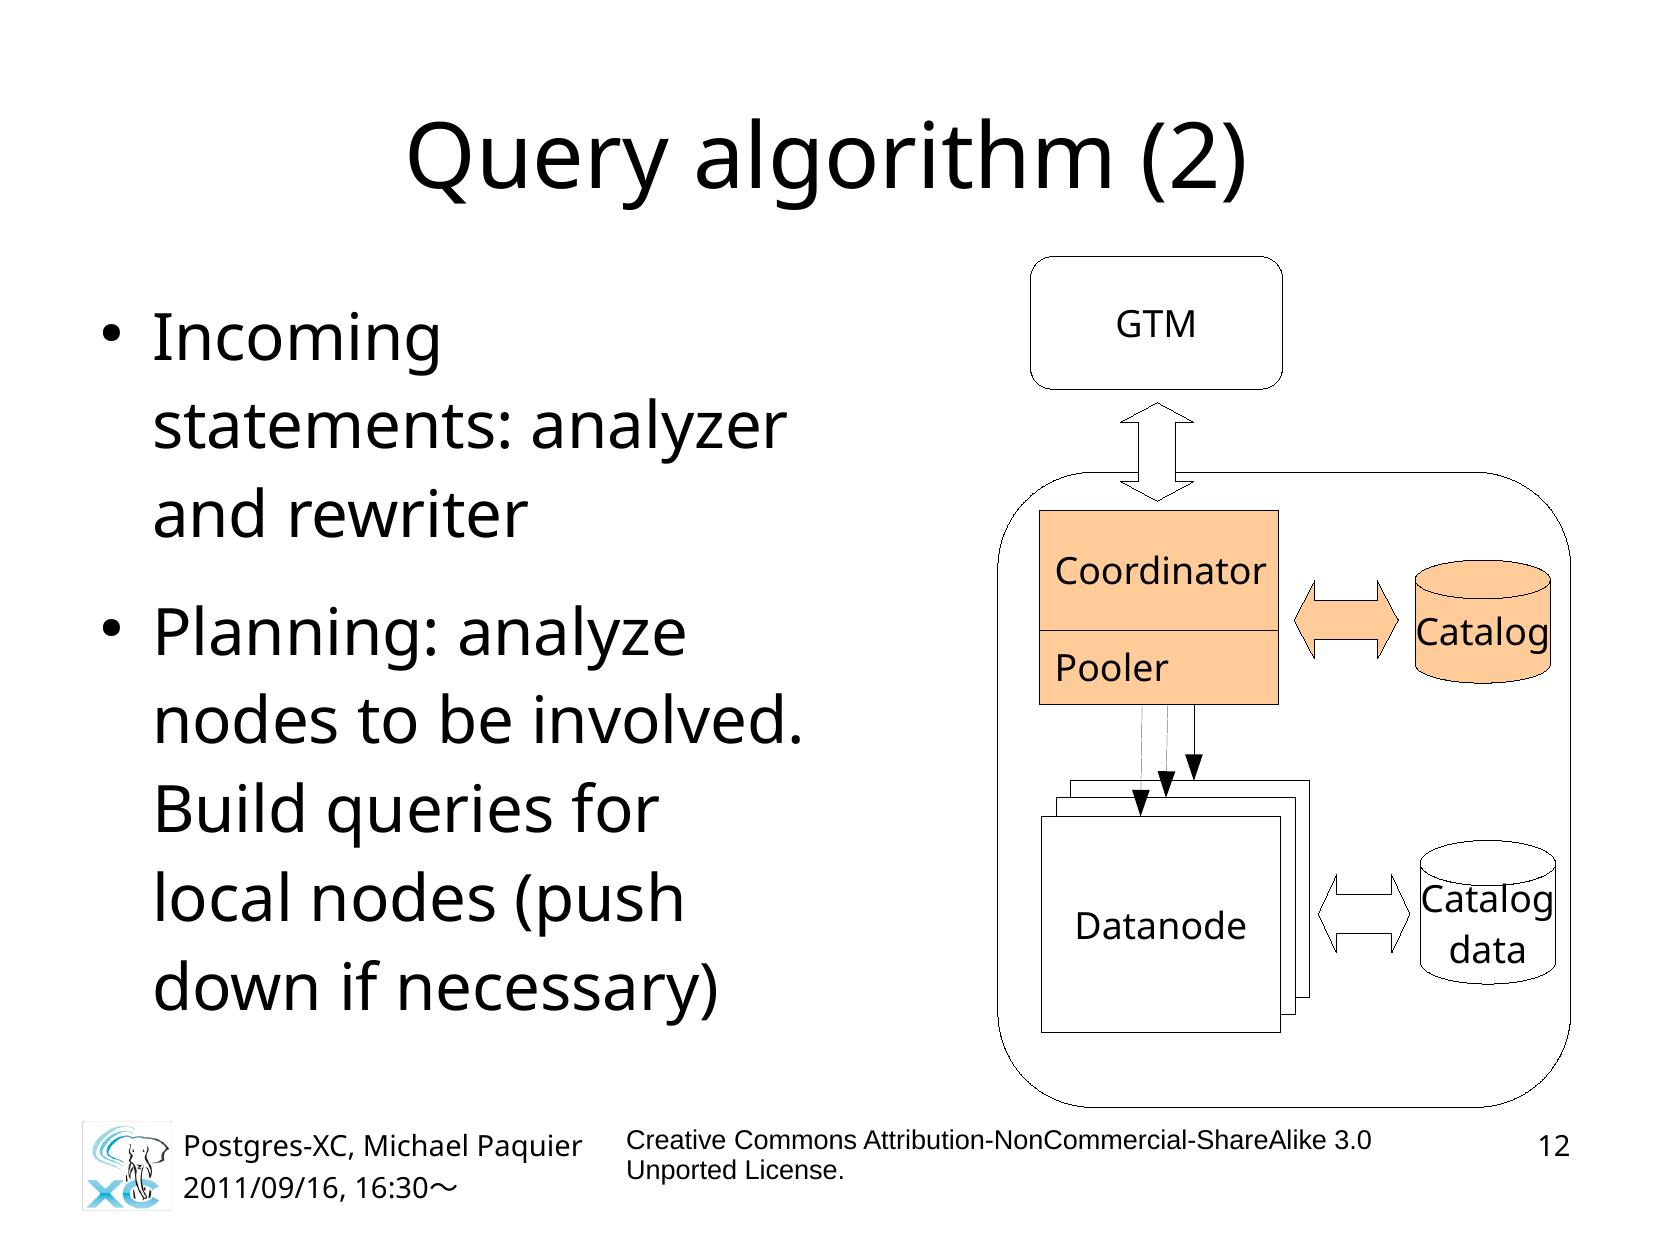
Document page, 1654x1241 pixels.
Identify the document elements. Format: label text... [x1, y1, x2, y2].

text_box Catalog [1415, 560, 1551, 684]
title Query algorithm (2) [82, 49, 1571, 257]
picture [82, 1121, 172, 1211]
text_box [1120, 402, 1194, 502]
text_box Datanode [1167, 780, 1310, 998]
text_box Datanode [1142, 797, 1296, 1015]
text_box Datanode [1142, 780, 1165, 797]
text_box Datanode [1041, 816, 1281, 1033]
text_box [1318, 874, 1410, 953]
text_box [1294, 580, 1399, 659]
list Incoming statements: analyzer and rewriter Planning: analyze nodes to be involved. Build queries for local nodes (push down if necessary) [82, 290, 809, 1109]
text_box Datanode [1056, 797, 1140, 816]
text_box Catalog data [1420, 840, 1556, 985]
text_box Coordinator [1039, 510, 1279, 630]
text_box Pooler [1039, 630, 1279, 705]
text_box GTM [1030, 256, 1283, 390]
text_box Datanode [1070, 780, 1140, 797]
